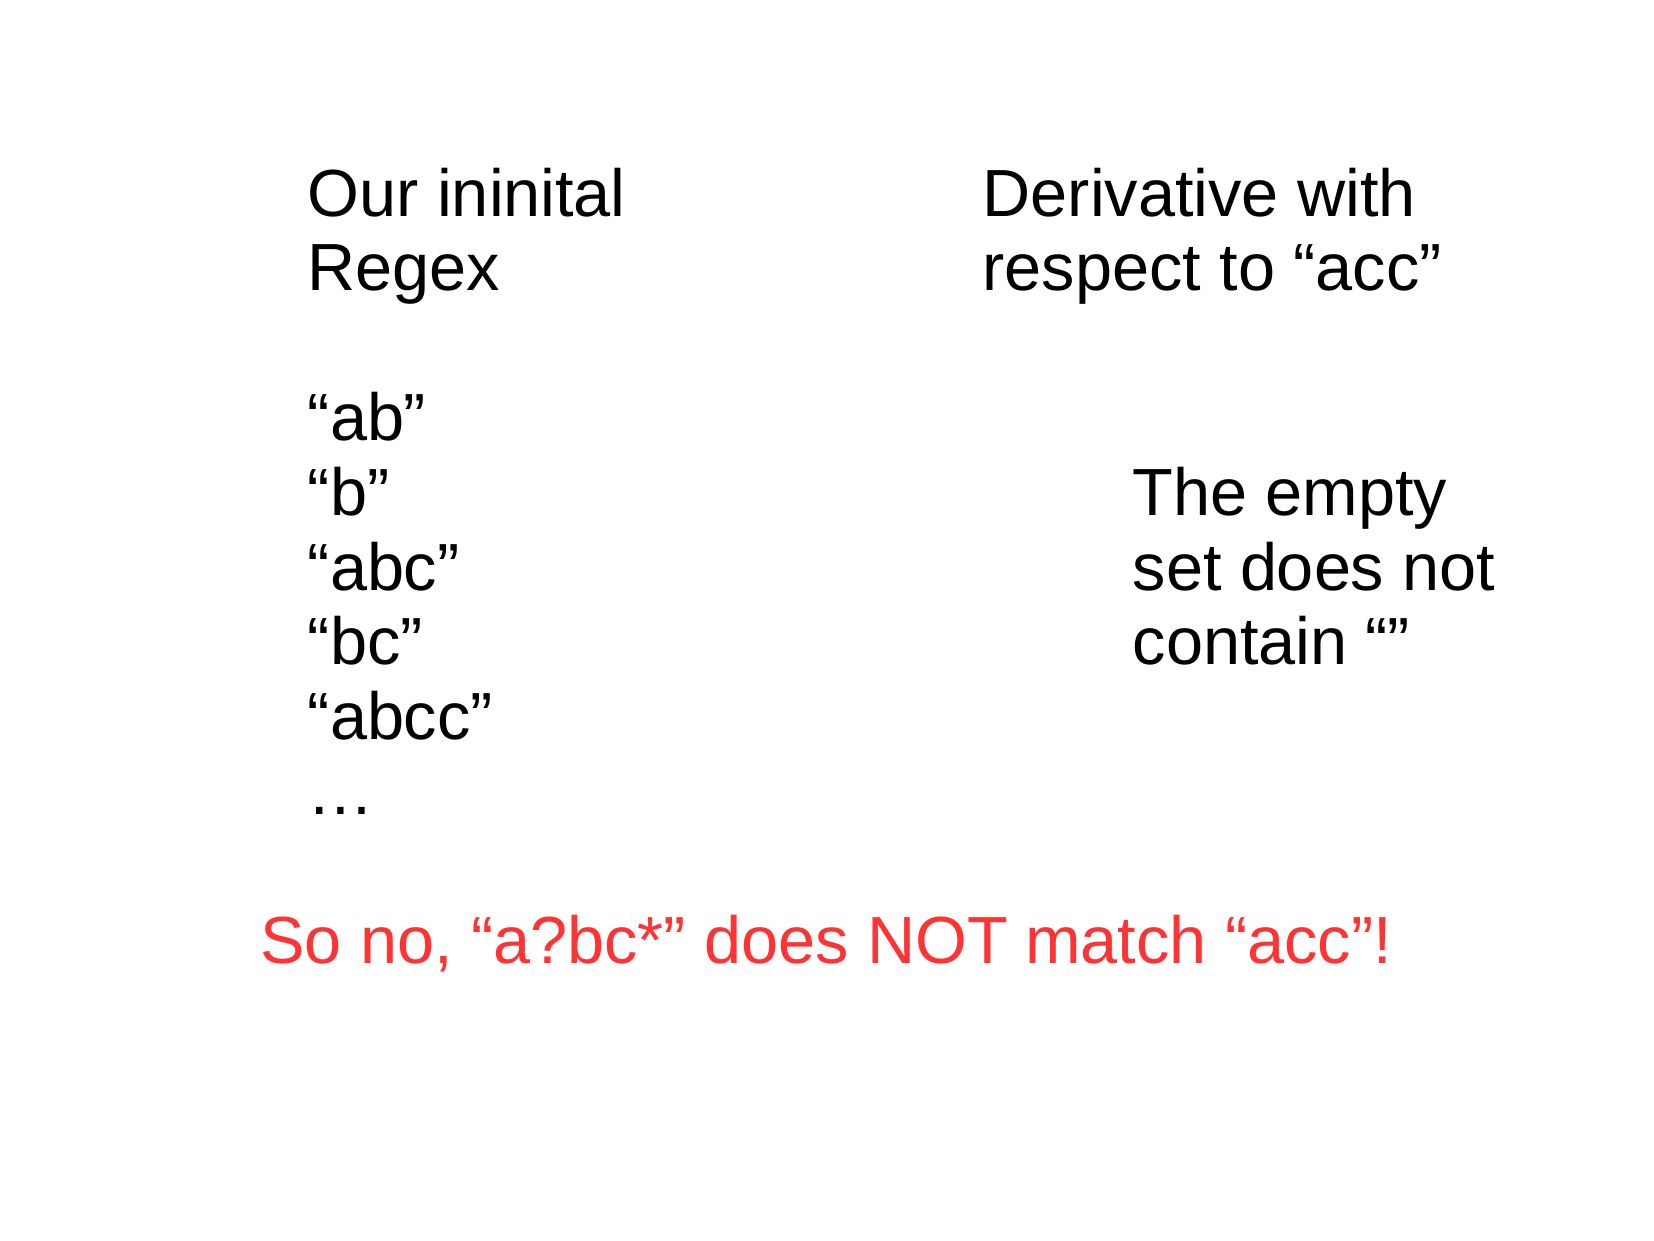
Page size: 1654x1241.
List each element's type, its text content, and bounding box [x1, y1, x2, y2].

subtitle Our ininital Derivative with Regex respect to “acc” “ab” “b” The empty “abc” set does not “bc” contain “” “abcc” … So no, “a?bc*” does NOT match “acc”! [82, 49, 1571, 1010]
